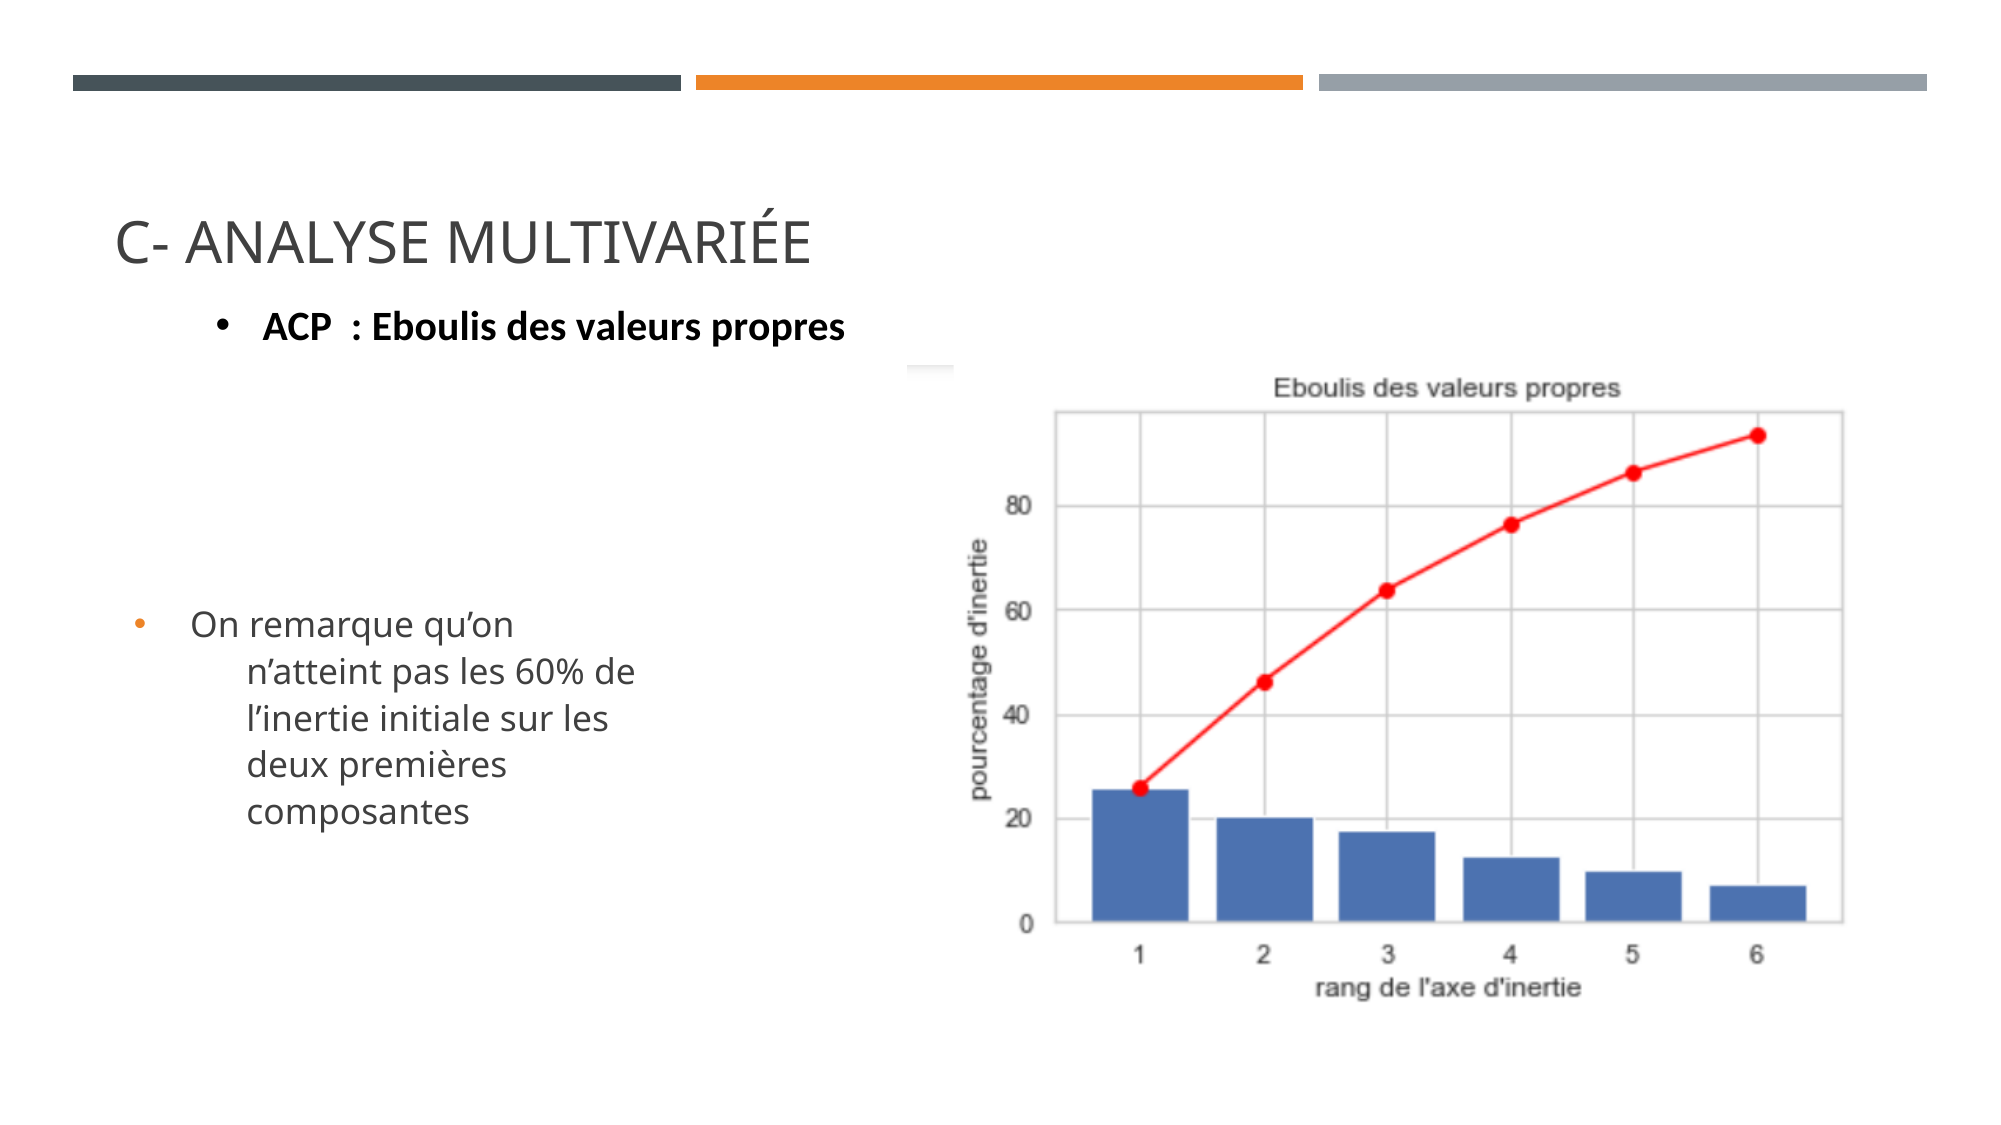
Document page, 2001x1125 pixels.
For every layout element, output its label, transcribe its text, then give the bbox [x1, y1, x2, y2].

text_box C- Analyse MULTIVARIée [100, 115, 908, 283]
list On remarque qu’on n’atteint pas les 60% de l’inertie initiale sur les deux premières composantes [118, 416, 654, 1013]
picture [907, 365, 1848, 1010]
text_box ACP : Eboulis des valeurs propres [200, 291, 1147, 357]
